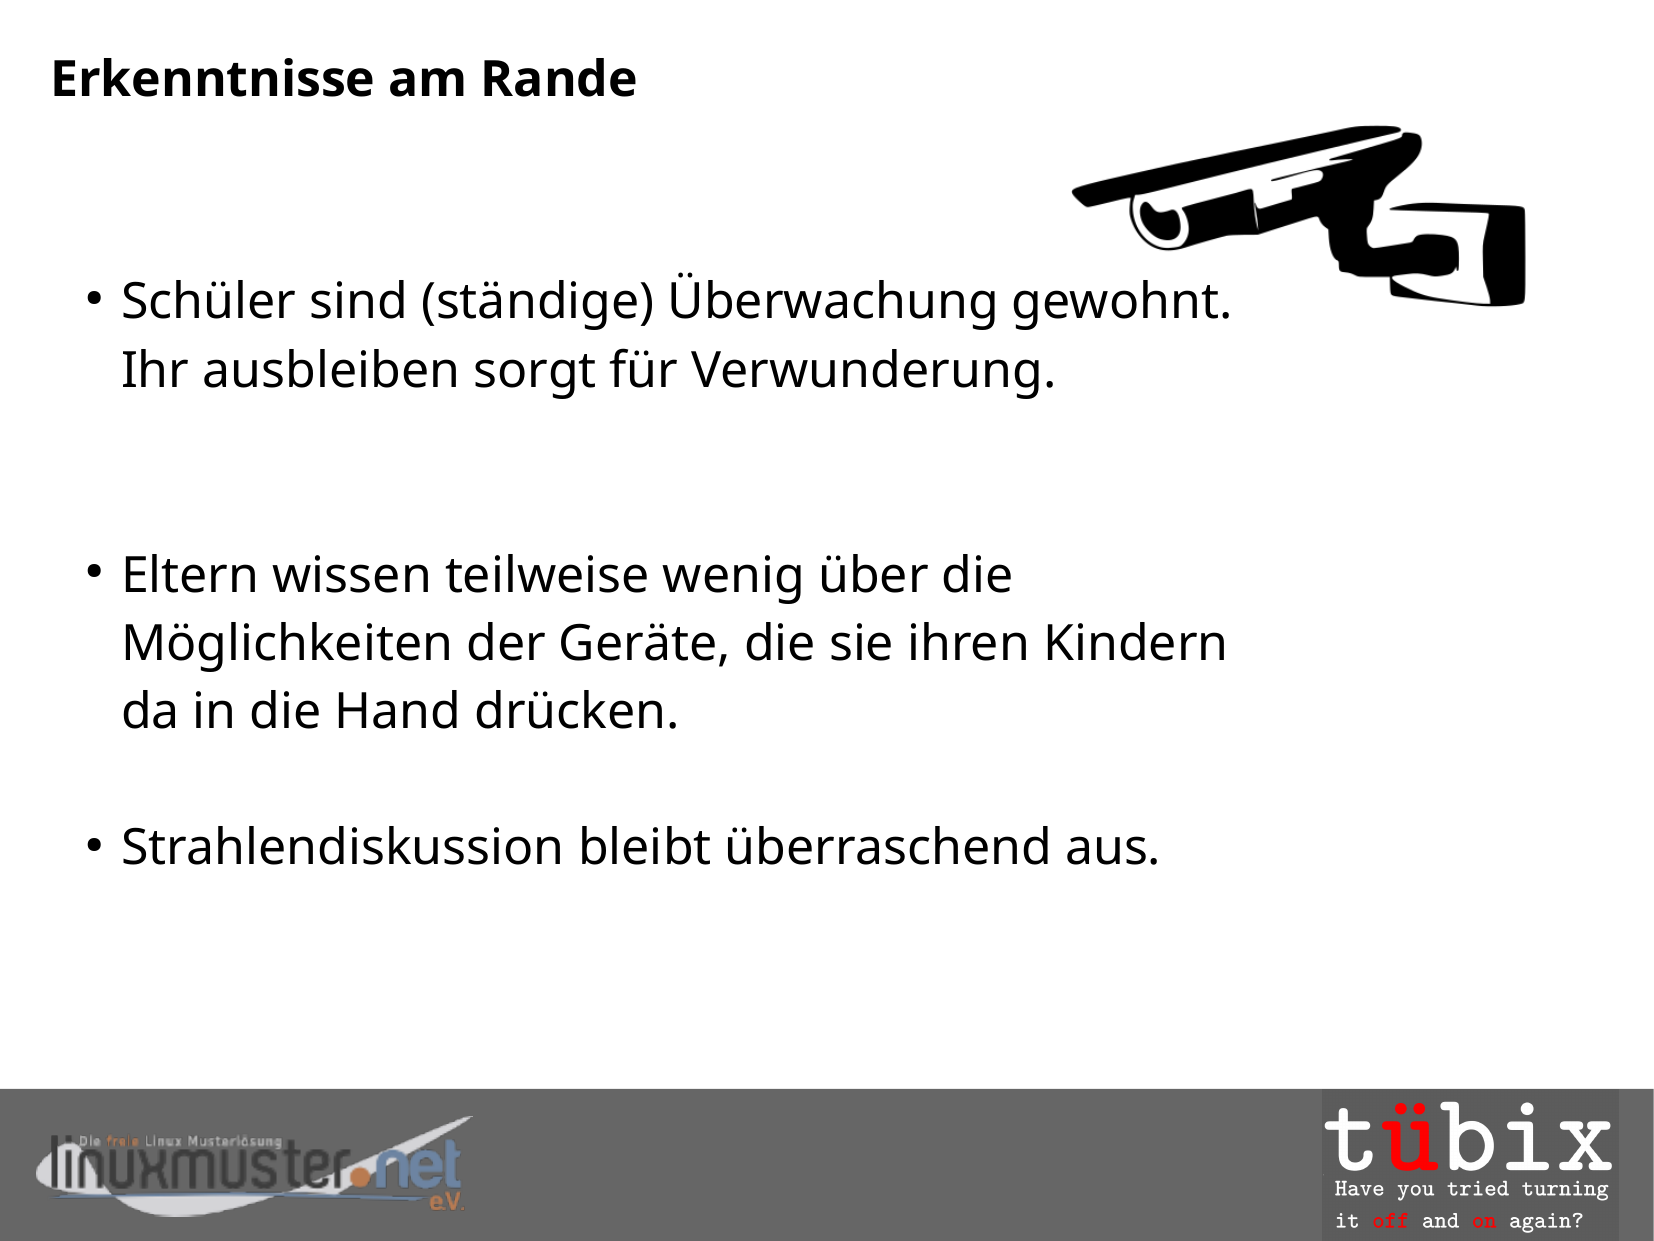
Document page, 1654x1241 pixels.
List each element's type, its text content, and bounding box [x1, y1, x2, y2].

picture [36, 1116, 473, 1217]
text_box Schüler sind (ständige) Überwachung gewohnt. Ihr ausbleiben sorgt für Verwunderung. Eltern wissen teilweise wenig über die Möglichkeiten der Geräte, die sie ihren Kindern da in die Hand drücken. Strahlendiskussion bleibt überraschend aus. [70, 258, 870, 841]
picture [870, 23, 1654, 1241]
text_box Erkenntnisse am Rande [35, 35, 824, 114]
